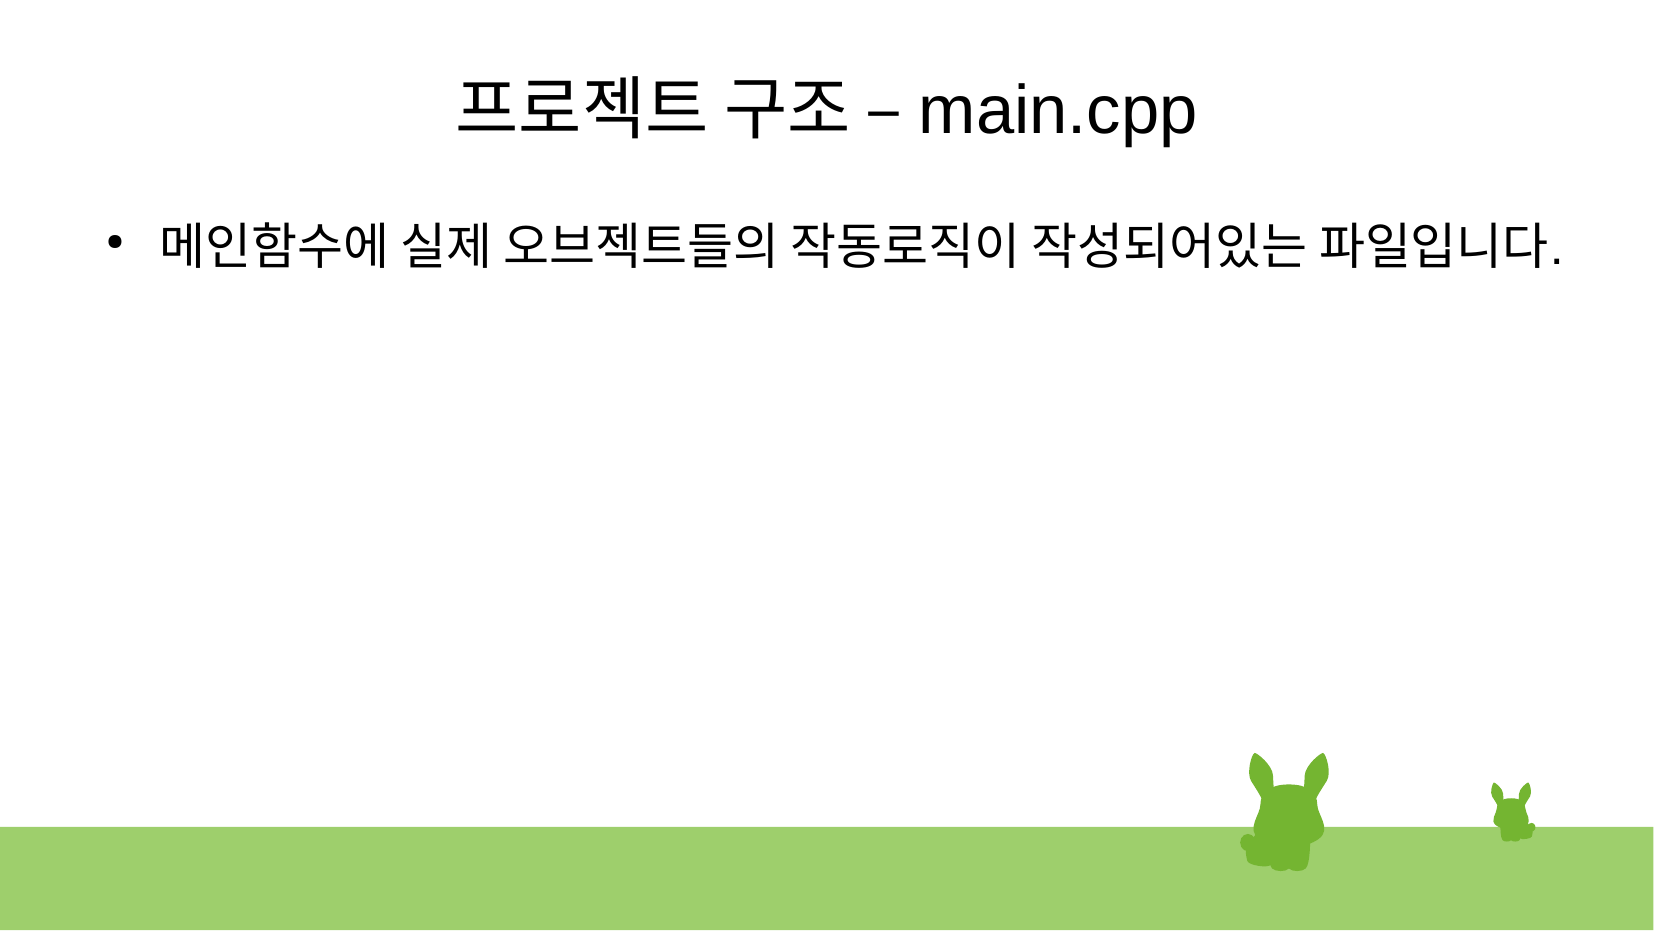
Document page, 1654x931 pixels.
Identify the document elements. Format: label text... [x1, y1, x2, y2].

title 프로젝트 구조 – main.cpp [88, 29, 1565, 178]
list 메인함수에 실제 오브젝트들의 작동로직이 작성되어있는 파일입니다. [88, 206, 1565, 739]
